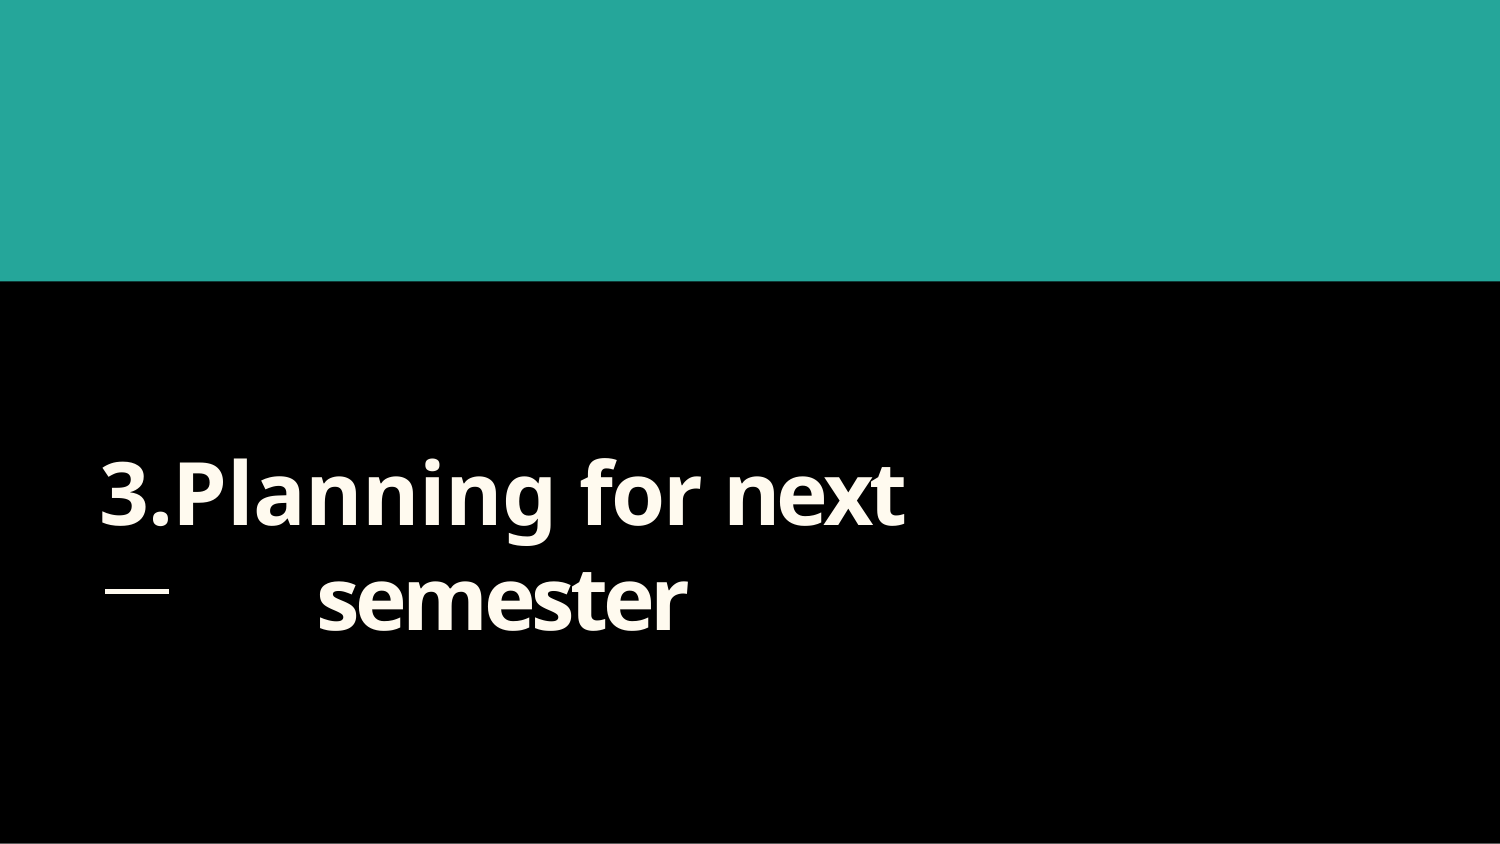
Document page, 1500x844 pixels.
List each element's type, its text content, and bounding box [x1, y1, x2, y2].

title 3.Planning for next semester [97, 436, 1220, 649]
